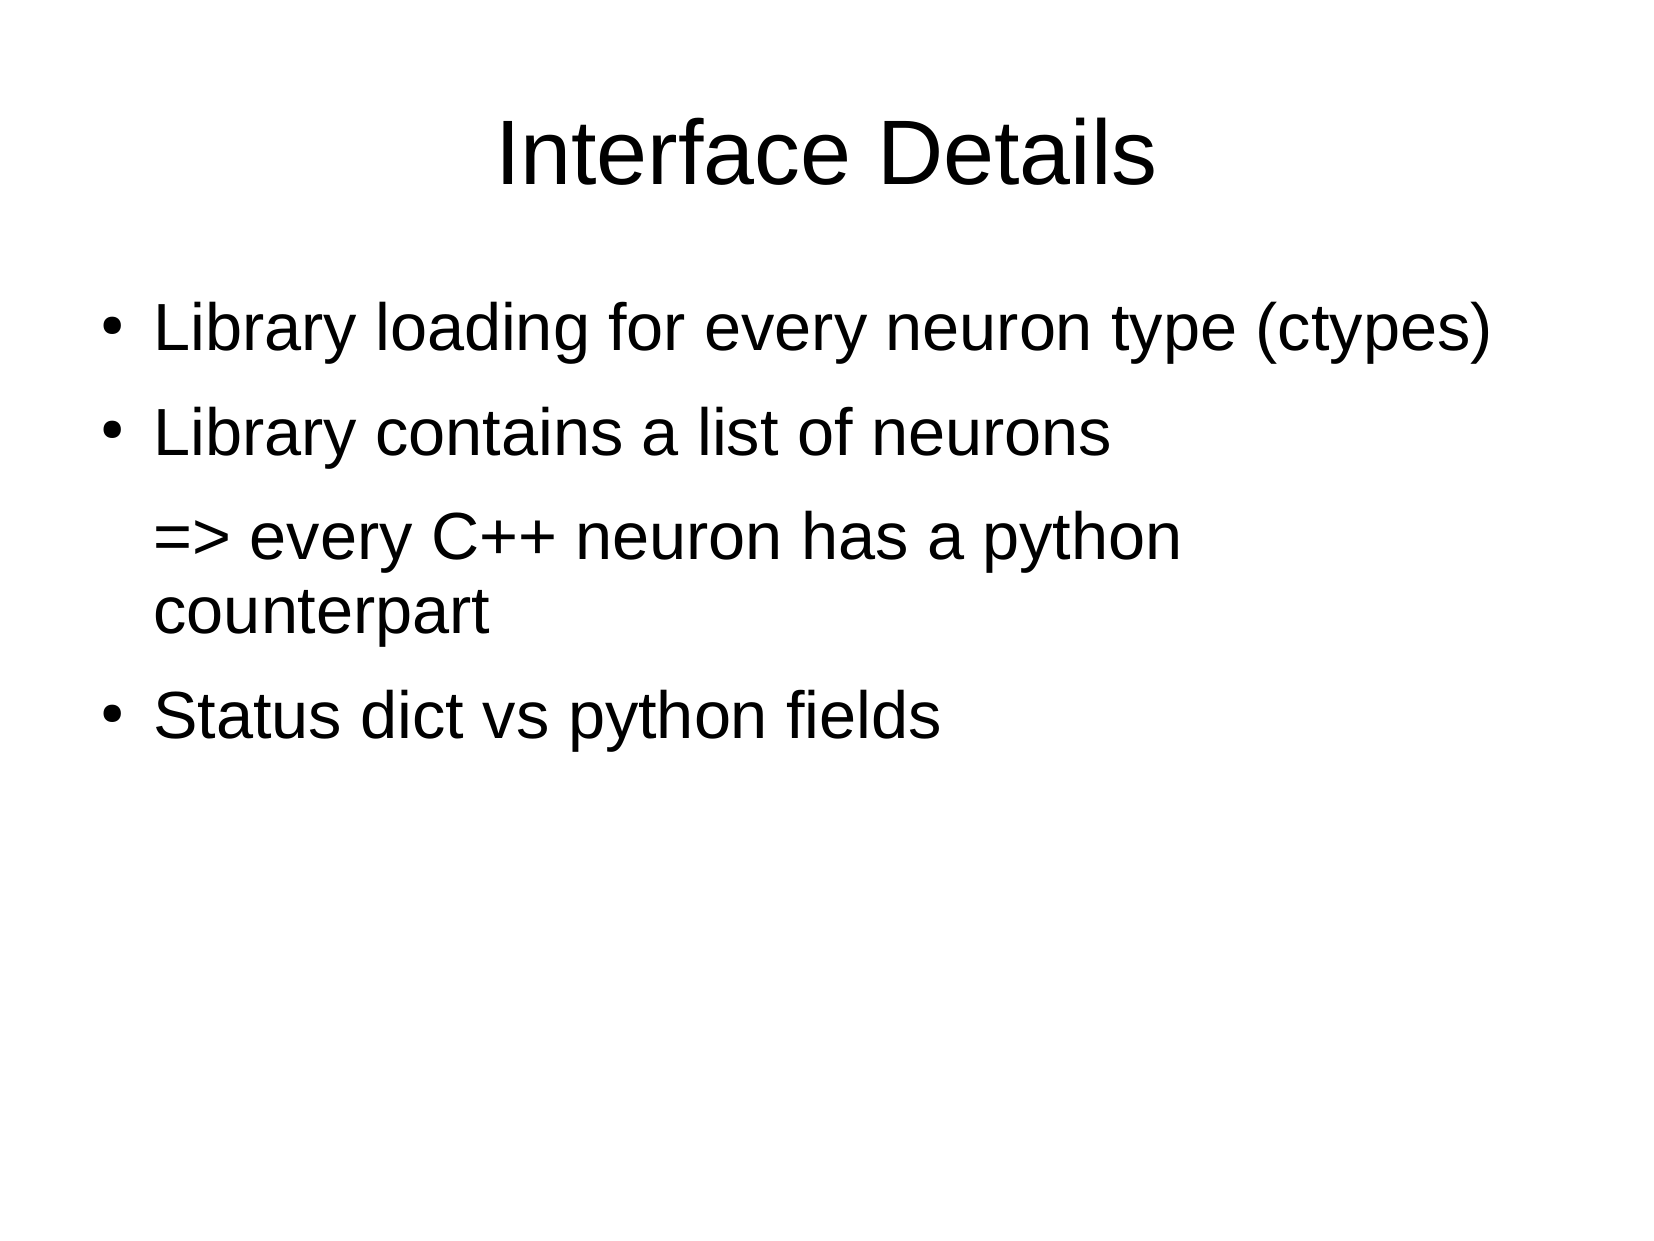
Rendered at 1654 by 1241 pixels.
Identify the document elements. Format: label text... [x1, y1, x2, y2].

title Interface Details [82, 49, 1571, 257]
list Library loading for every neuron type (ctypes) Library contains a list of neurons => every C++ neuron has a python counterpart Status dict vs python fields [82, 290, 1538, 1010]
